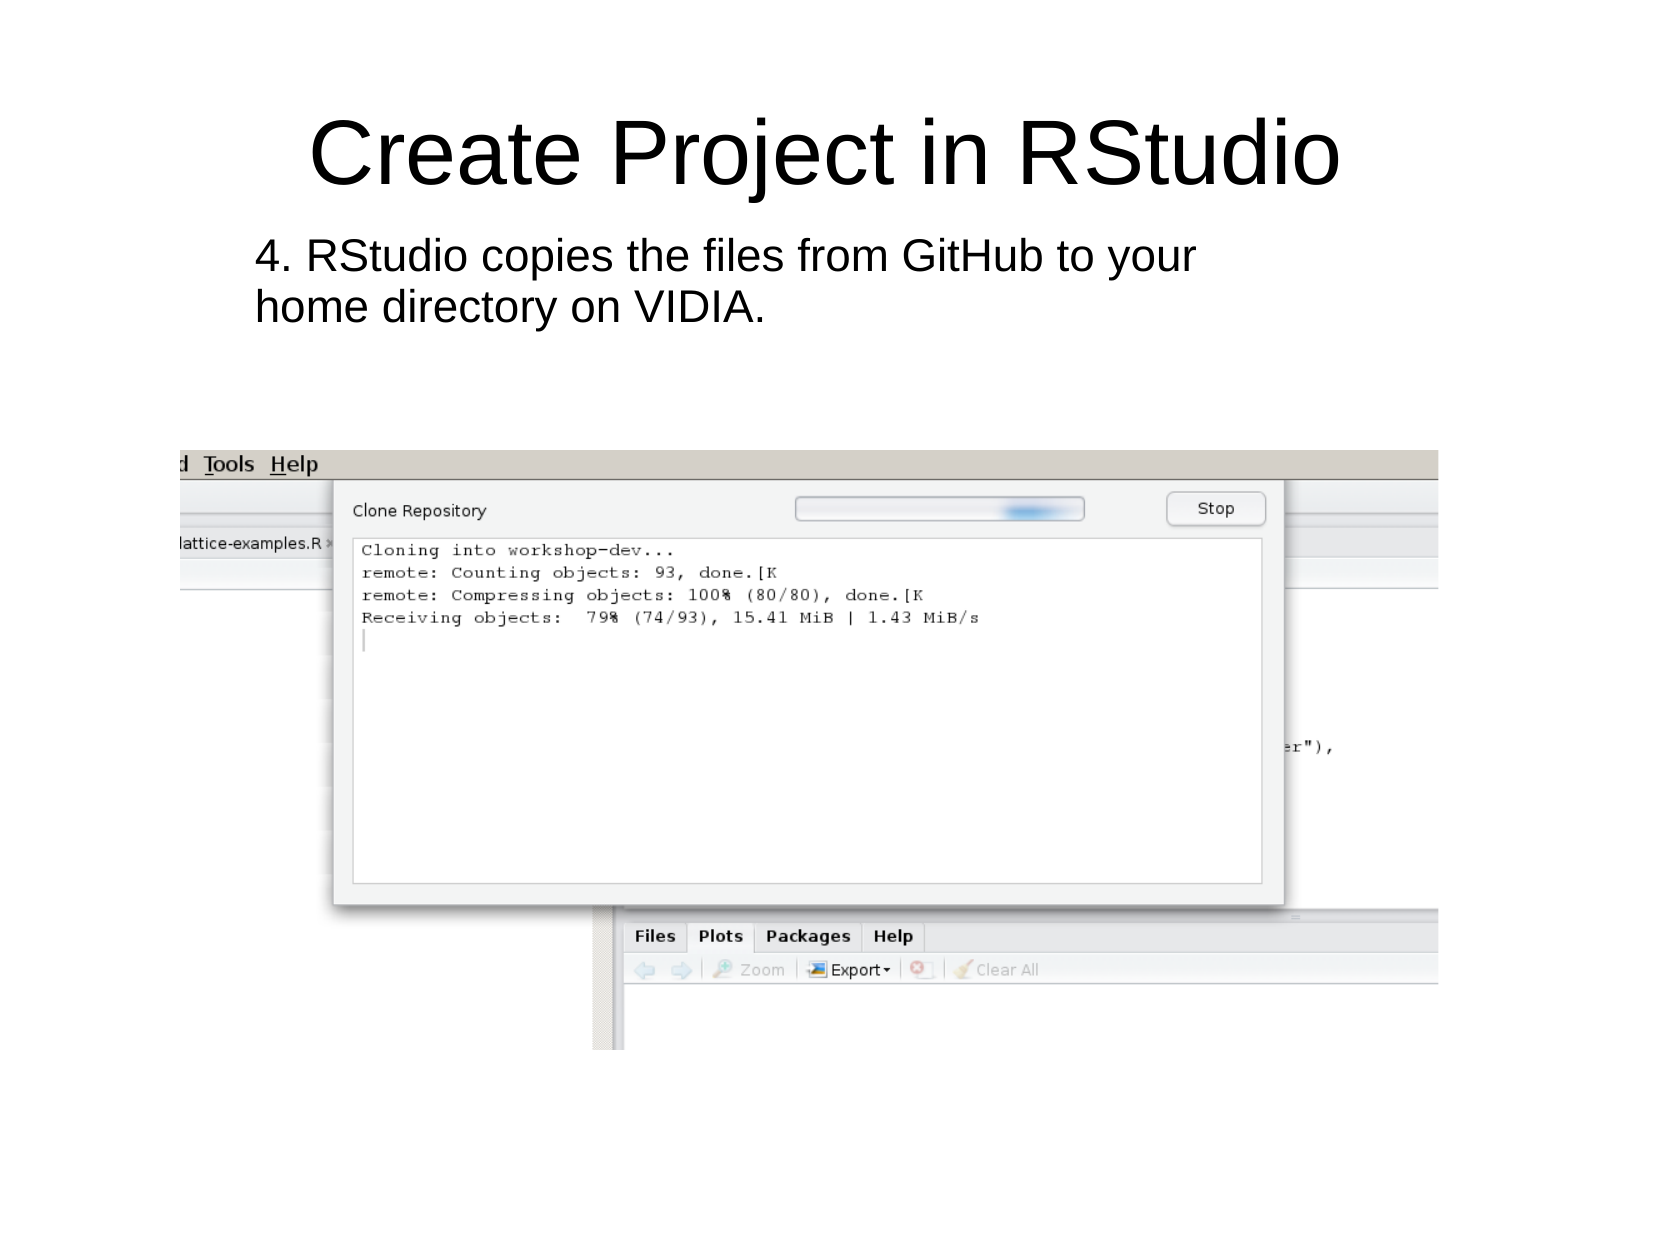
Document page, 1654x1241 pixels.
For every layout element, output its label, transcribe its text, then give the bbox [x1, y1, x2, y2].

title Create Project in RStudio [82, 49, 1571, 257]
picture [180, 450, 1439, 1050]
text_box 4. RStudio copies the files from GitHub to your home directory on VIDIA. [240, 222, 1226, 341]
